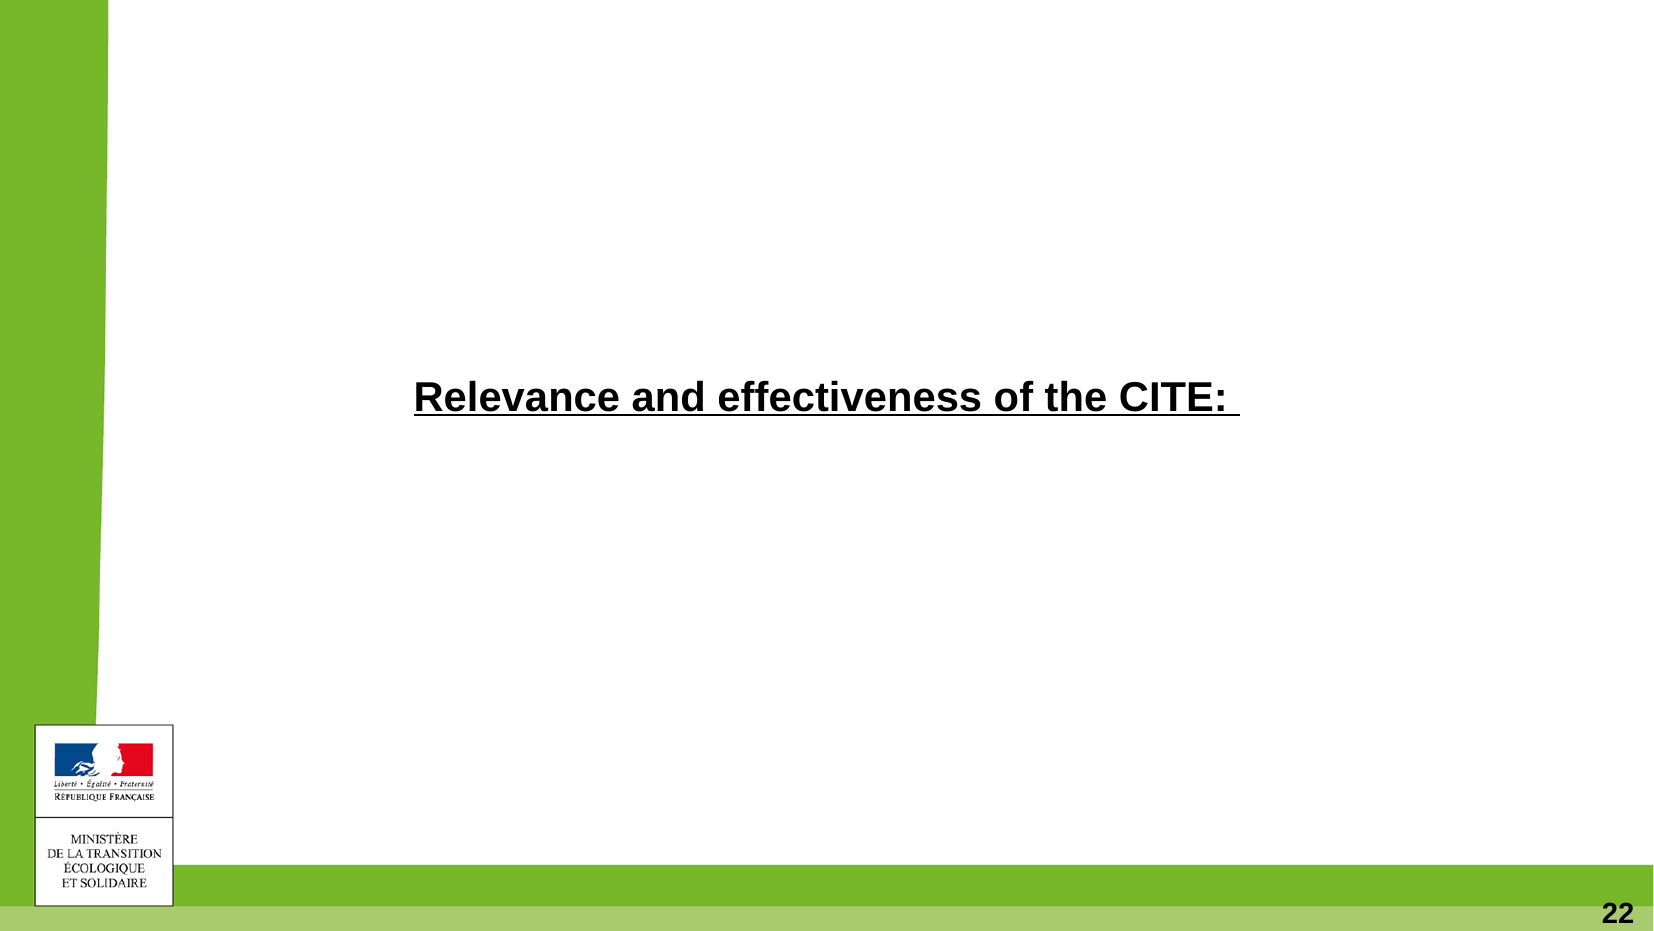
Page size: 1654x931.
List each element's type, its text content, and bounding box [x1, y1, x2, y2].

picture [0, 0, 1654, 931]
subtitle Relevance and effectiveness of the CITE: [82, 37, 1571, 758]
